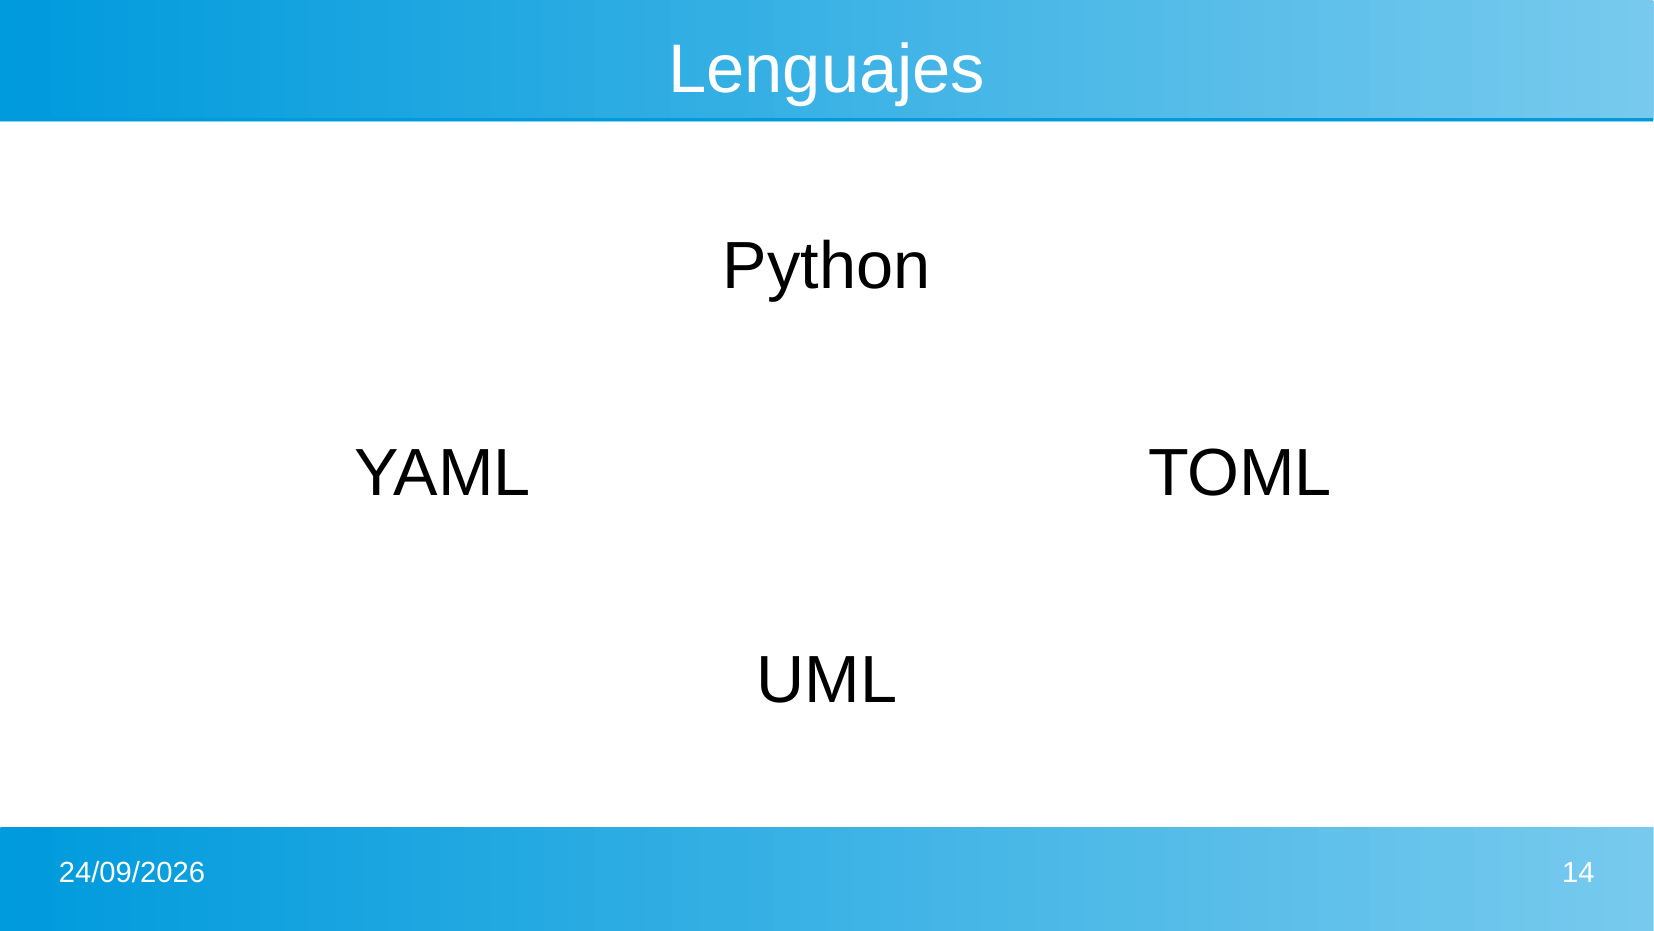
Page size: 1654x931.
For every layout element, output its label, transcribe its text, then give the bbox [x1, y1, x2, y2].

text_box UML [679, 620, 975, 739]
subtitle Python [679, 206, 975, 325]
text_box YAML [295, 413, 591, 532]
text_box TOML [1092, 413, 1388, 532]
title Lenguajes [59, 29, 1595, 108]
